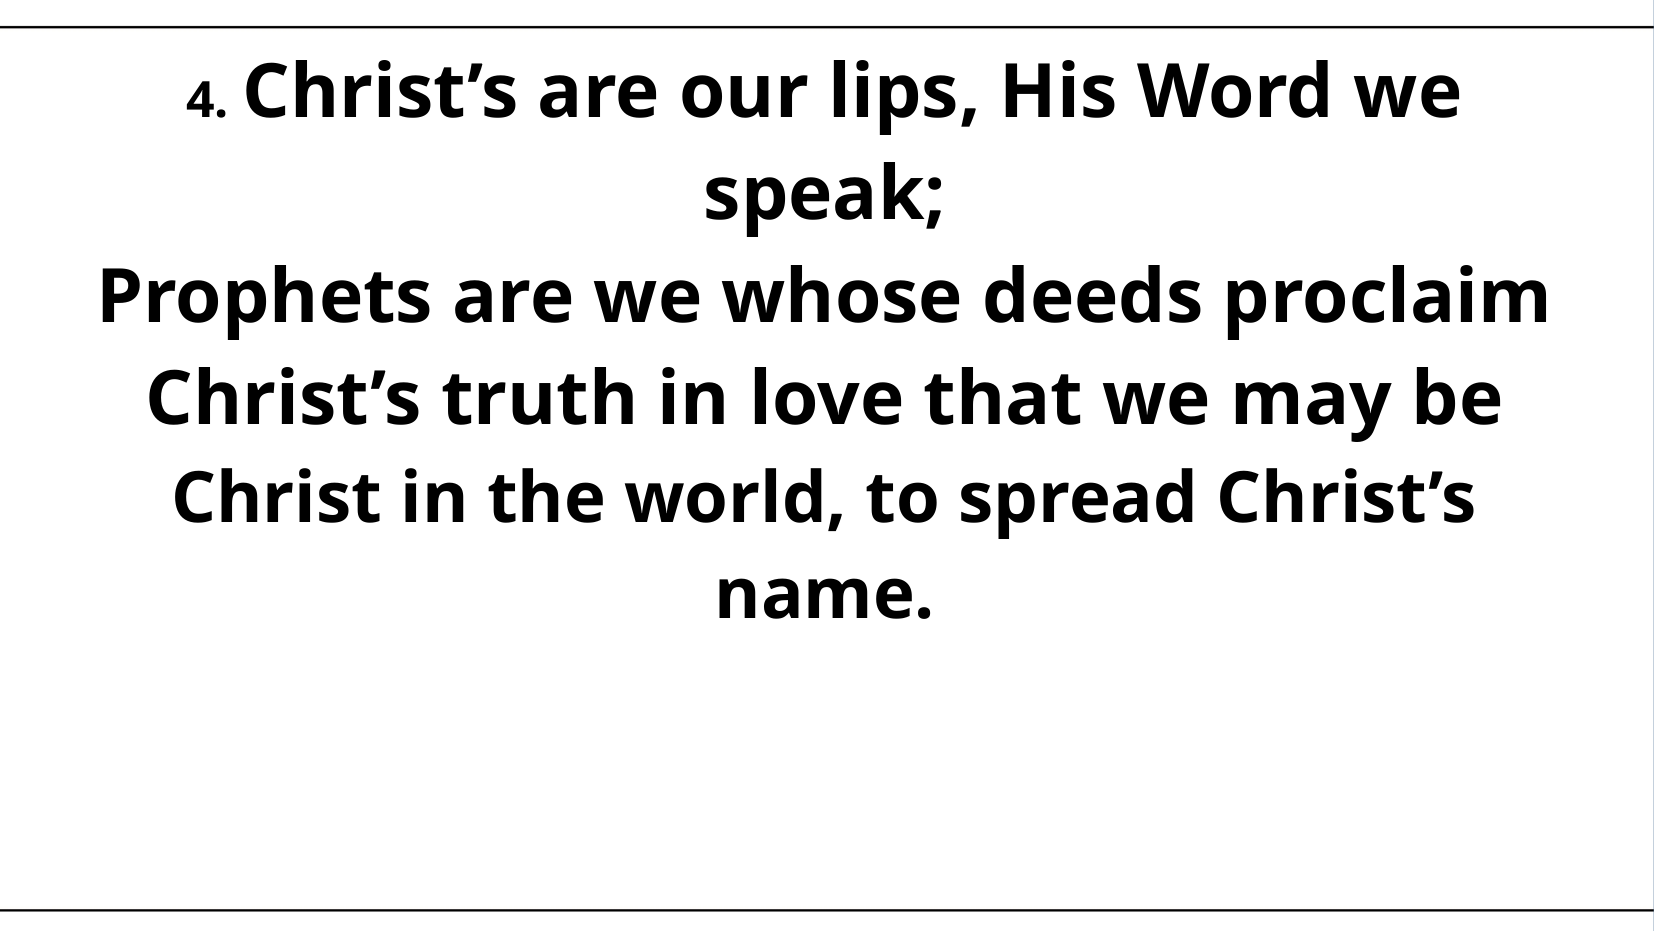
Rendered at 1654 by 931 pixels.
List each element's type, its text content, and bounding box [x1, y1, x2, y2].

picture [0, 0, 1654, 931]
text_box 4. Christ’s are our lips, His Word we speak; Prophets are we whose deeds proclaim Christ’s truth in love that we may be Christ in the world, to spread Christ’s name. [75, 30, 1576, 439]
